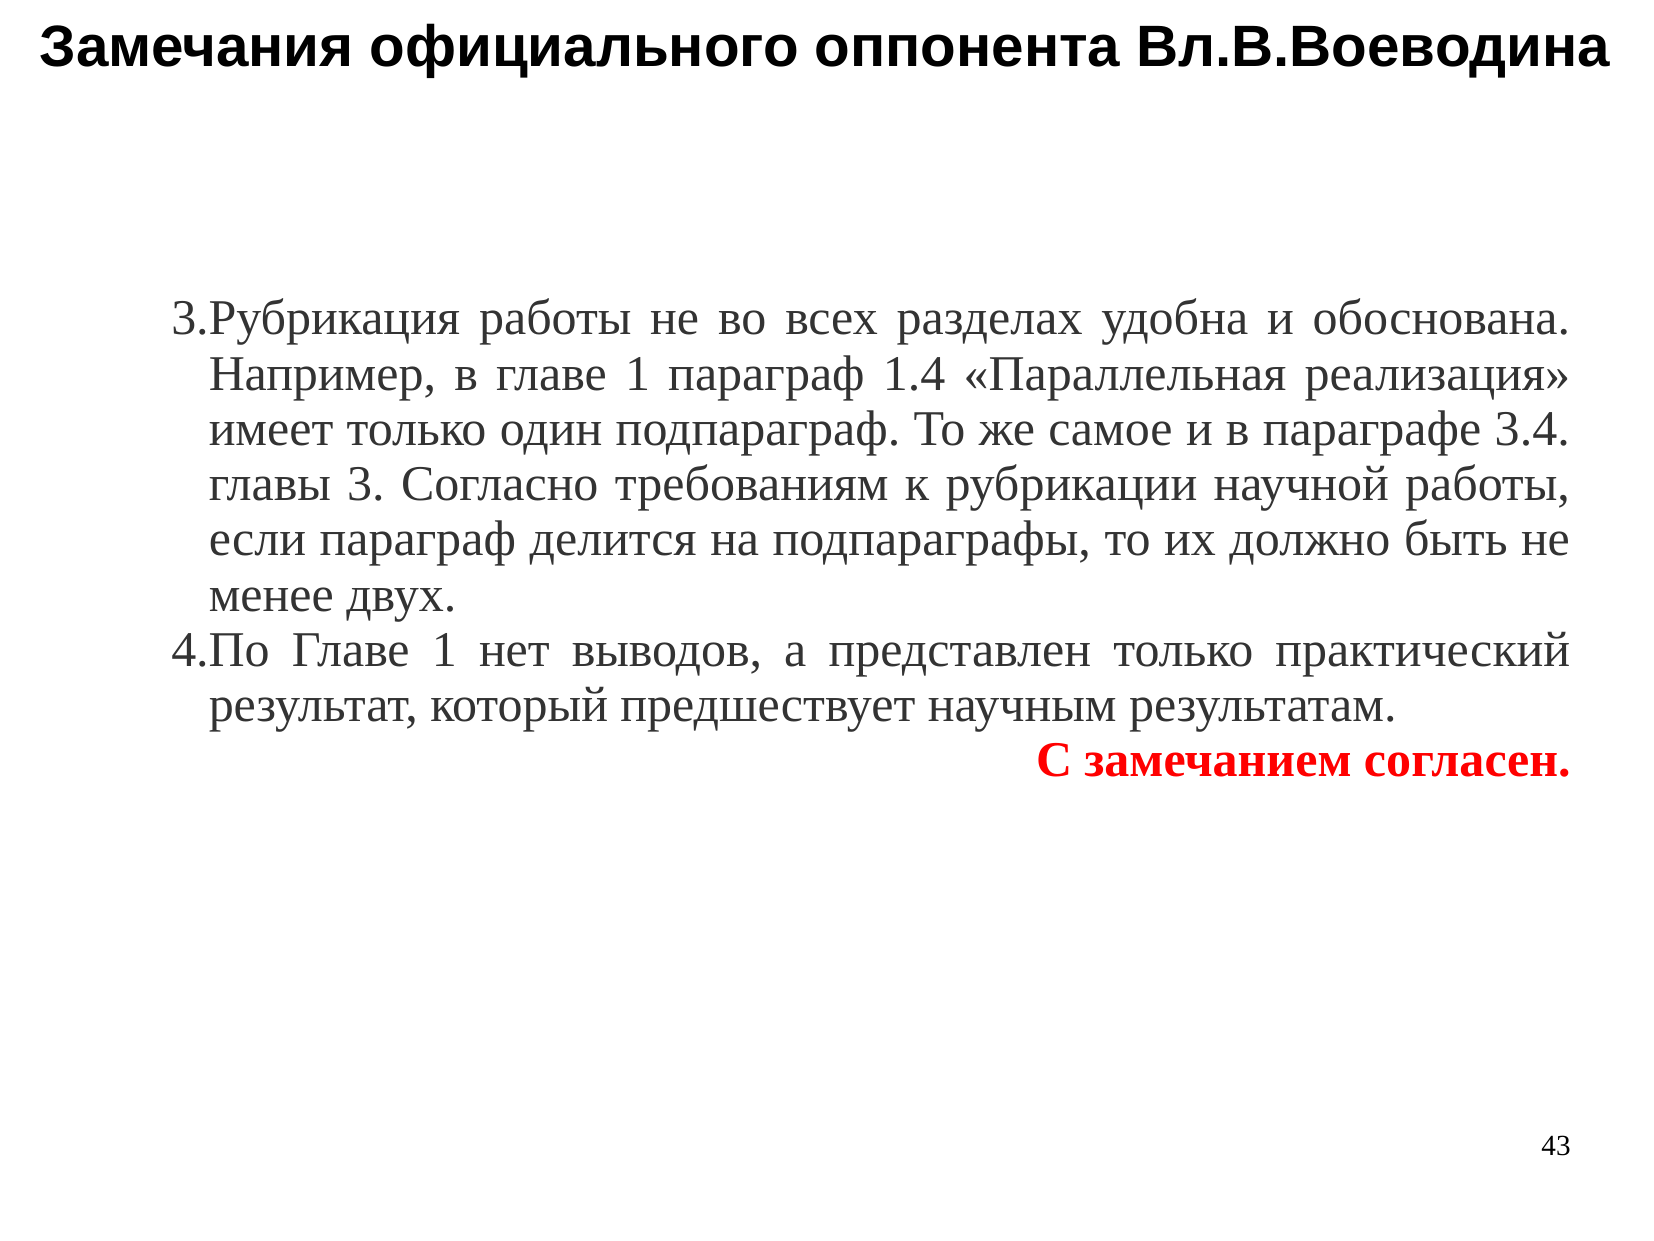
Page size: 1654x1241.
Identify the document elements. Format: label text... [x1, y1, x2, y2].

list 3.Рубрикация работы не во всех разделах удобна и обоснована. Например, в главе 1 параграф 1.4 «Параллельная реализация» имеет только один подпараграф. То же самое и в параграфе 3.4. главы 3. Согласно требованиям к рубрикации научной работы, если параграф делится на подпараграфы, то их должно быть не менее двух. 4.По Главе 1 нет выводов, а представлен только практический результат, который предшествует научным результатам. С замечанием согласен. [82, 290, 1571, 1010]
title Замечания официального оппонента Вл.В.Воеводина [0, 0, 1654, 151]
